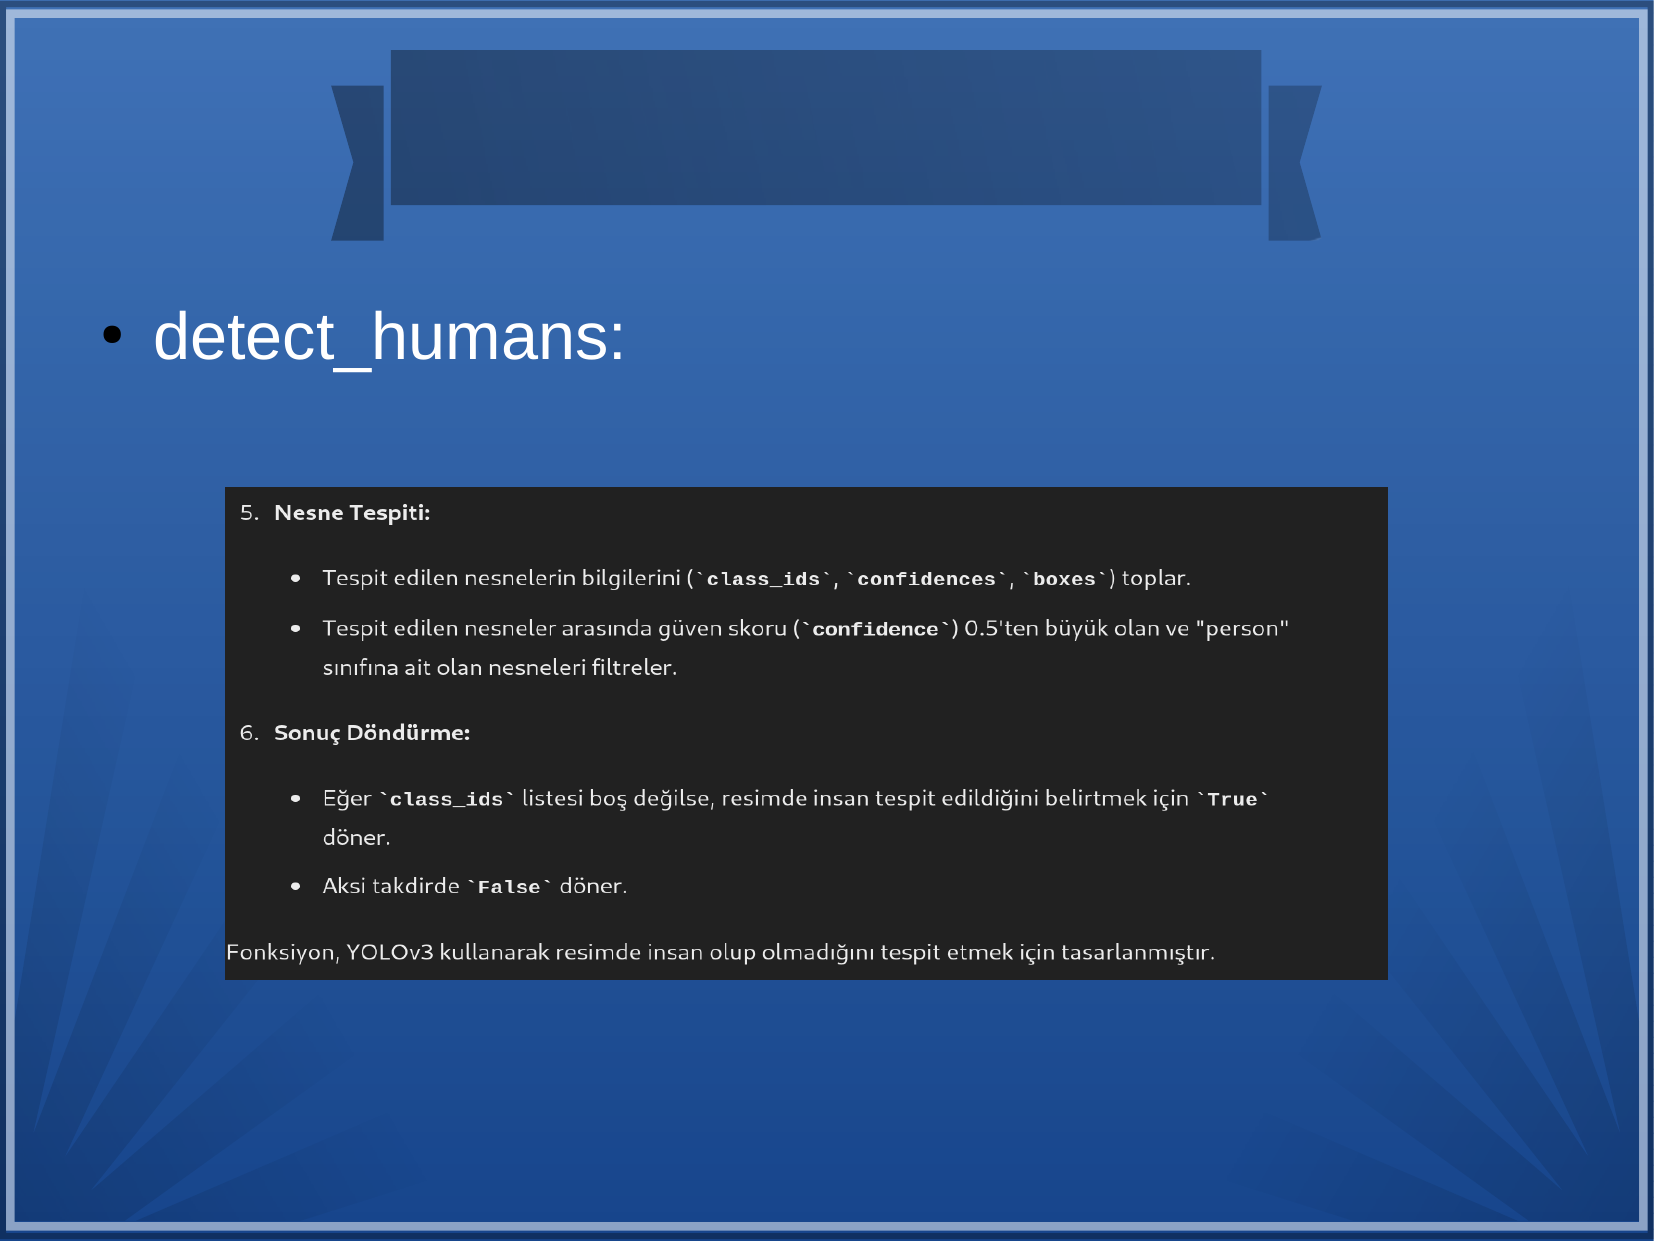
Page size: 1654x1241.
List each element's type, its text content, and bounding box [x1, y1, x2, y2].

picture [225, 487, 1388, 980]
list detect_humans: [82, 299, 1571, 1130]
